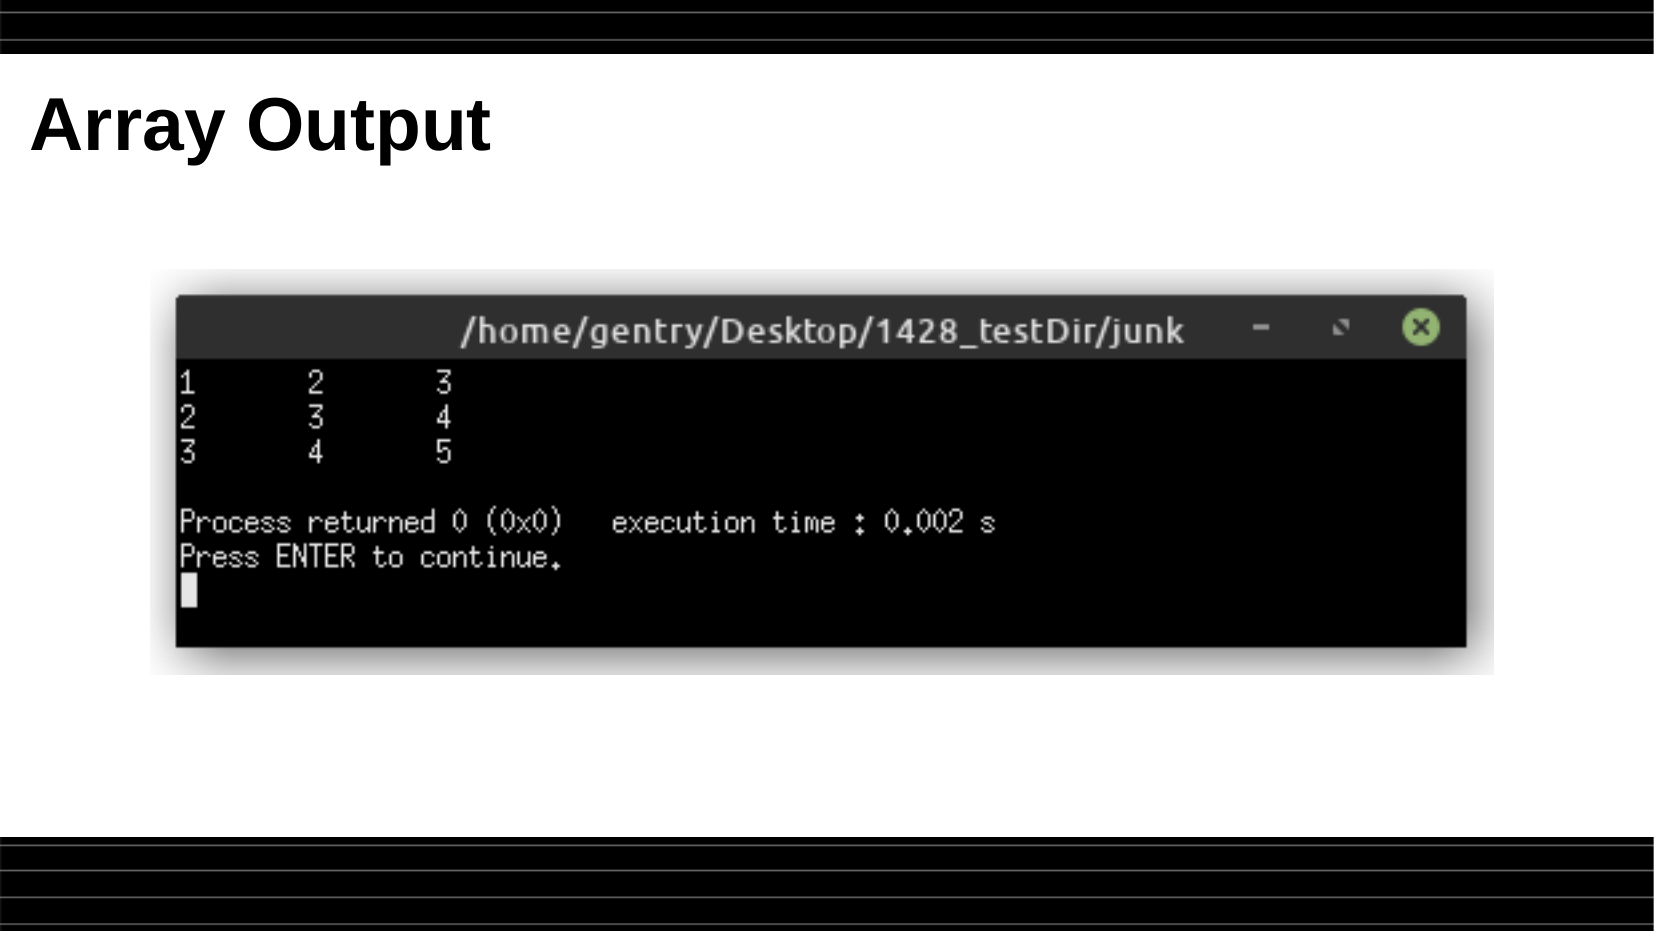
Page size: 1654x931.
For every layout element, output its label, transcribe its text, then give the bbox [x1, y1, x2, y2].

text_box Array Output [15, 75, 1546, 174]
picture [0, 837, 1654, 931]
picture [0, 0, 1654, 54]
picture [150, 269, 1494, 676]
